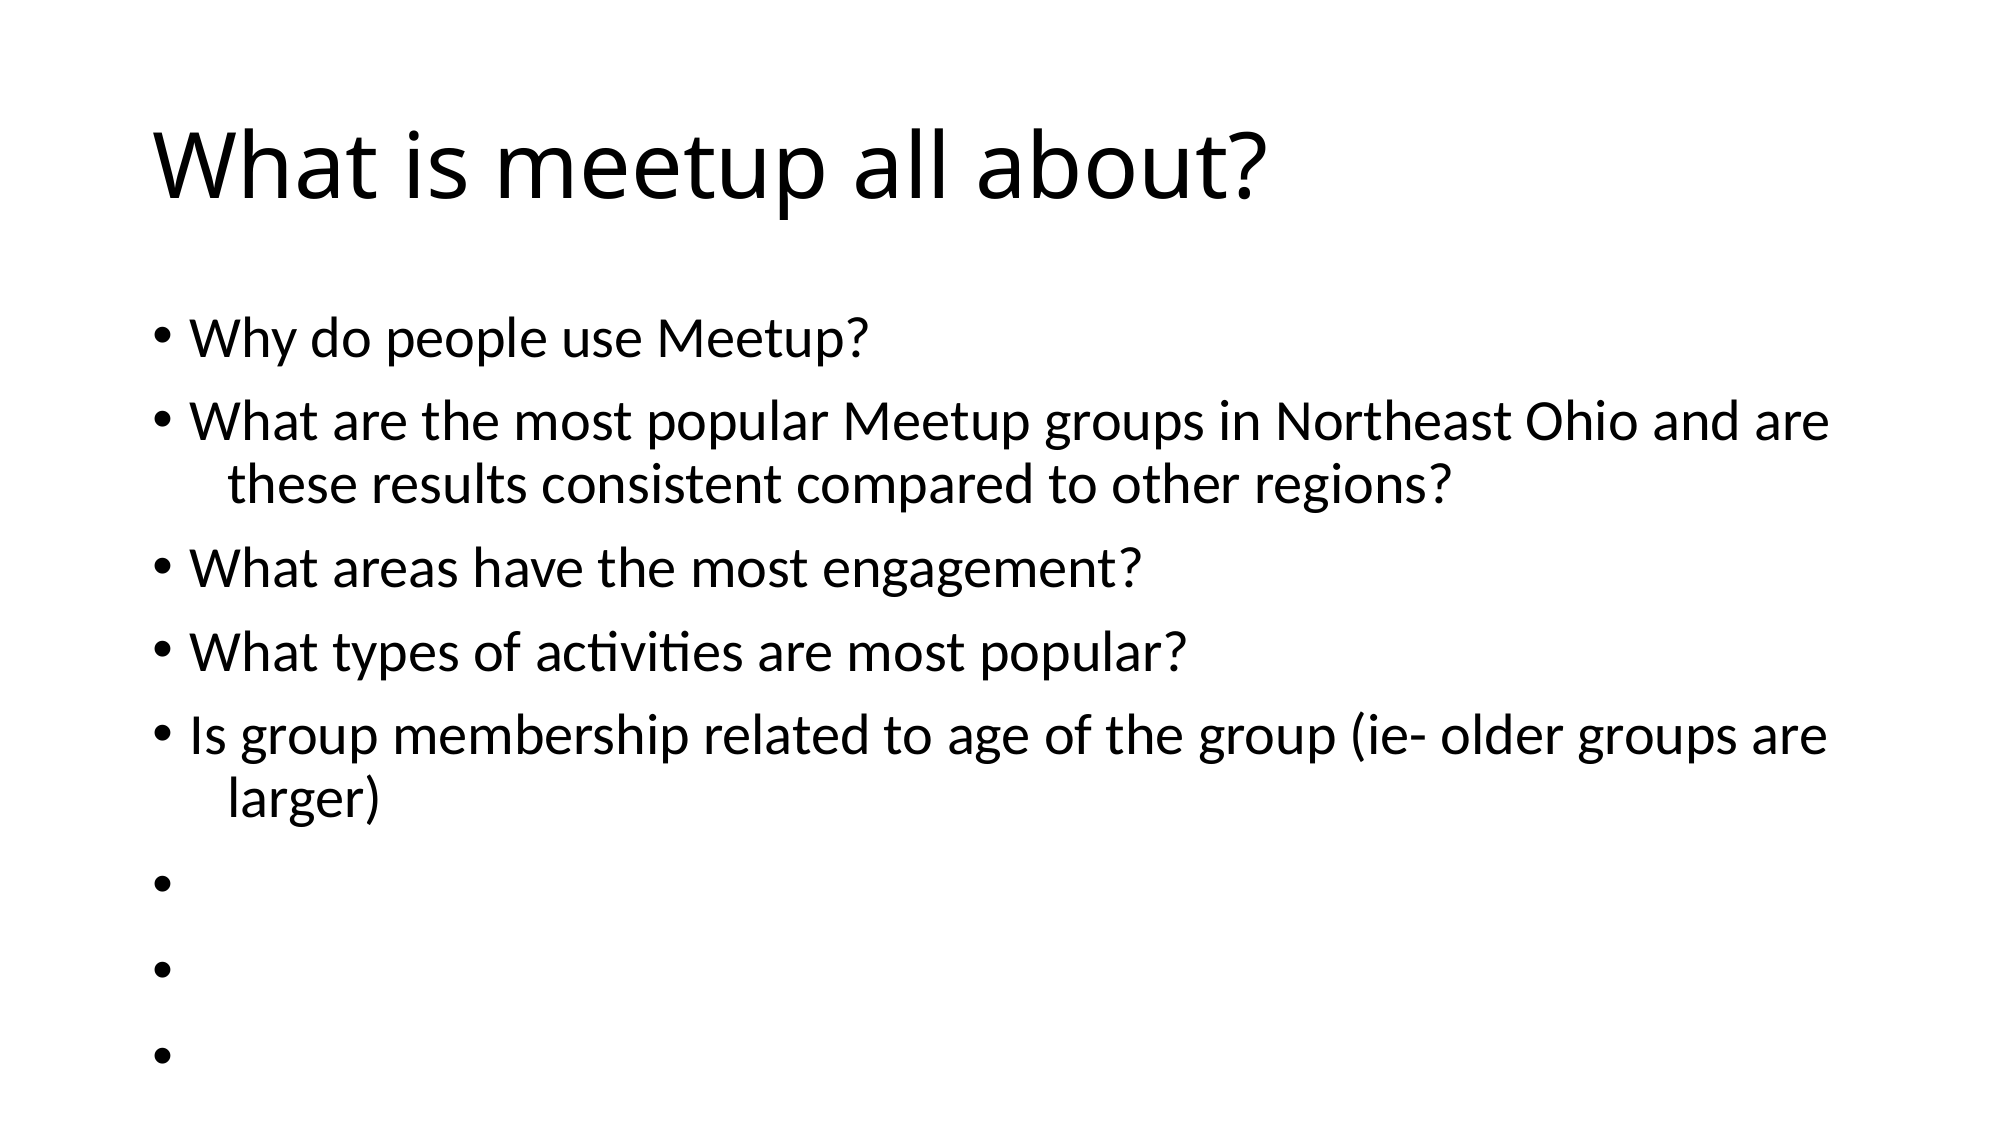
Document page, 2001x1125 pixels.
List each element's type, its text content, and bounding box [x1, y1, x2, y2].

title What is meetup all about? [137, 59, 1863, 278]
list Why do people use Meetup? What are the most popular Meetup groups in Northeast Ohio and are these results consistent compared to other regions? What areas have the most engagement? What types of activities are most popular? Is group membership related to age of the group (ie- older groups are larger) [137, 299, 1863, 1014]
